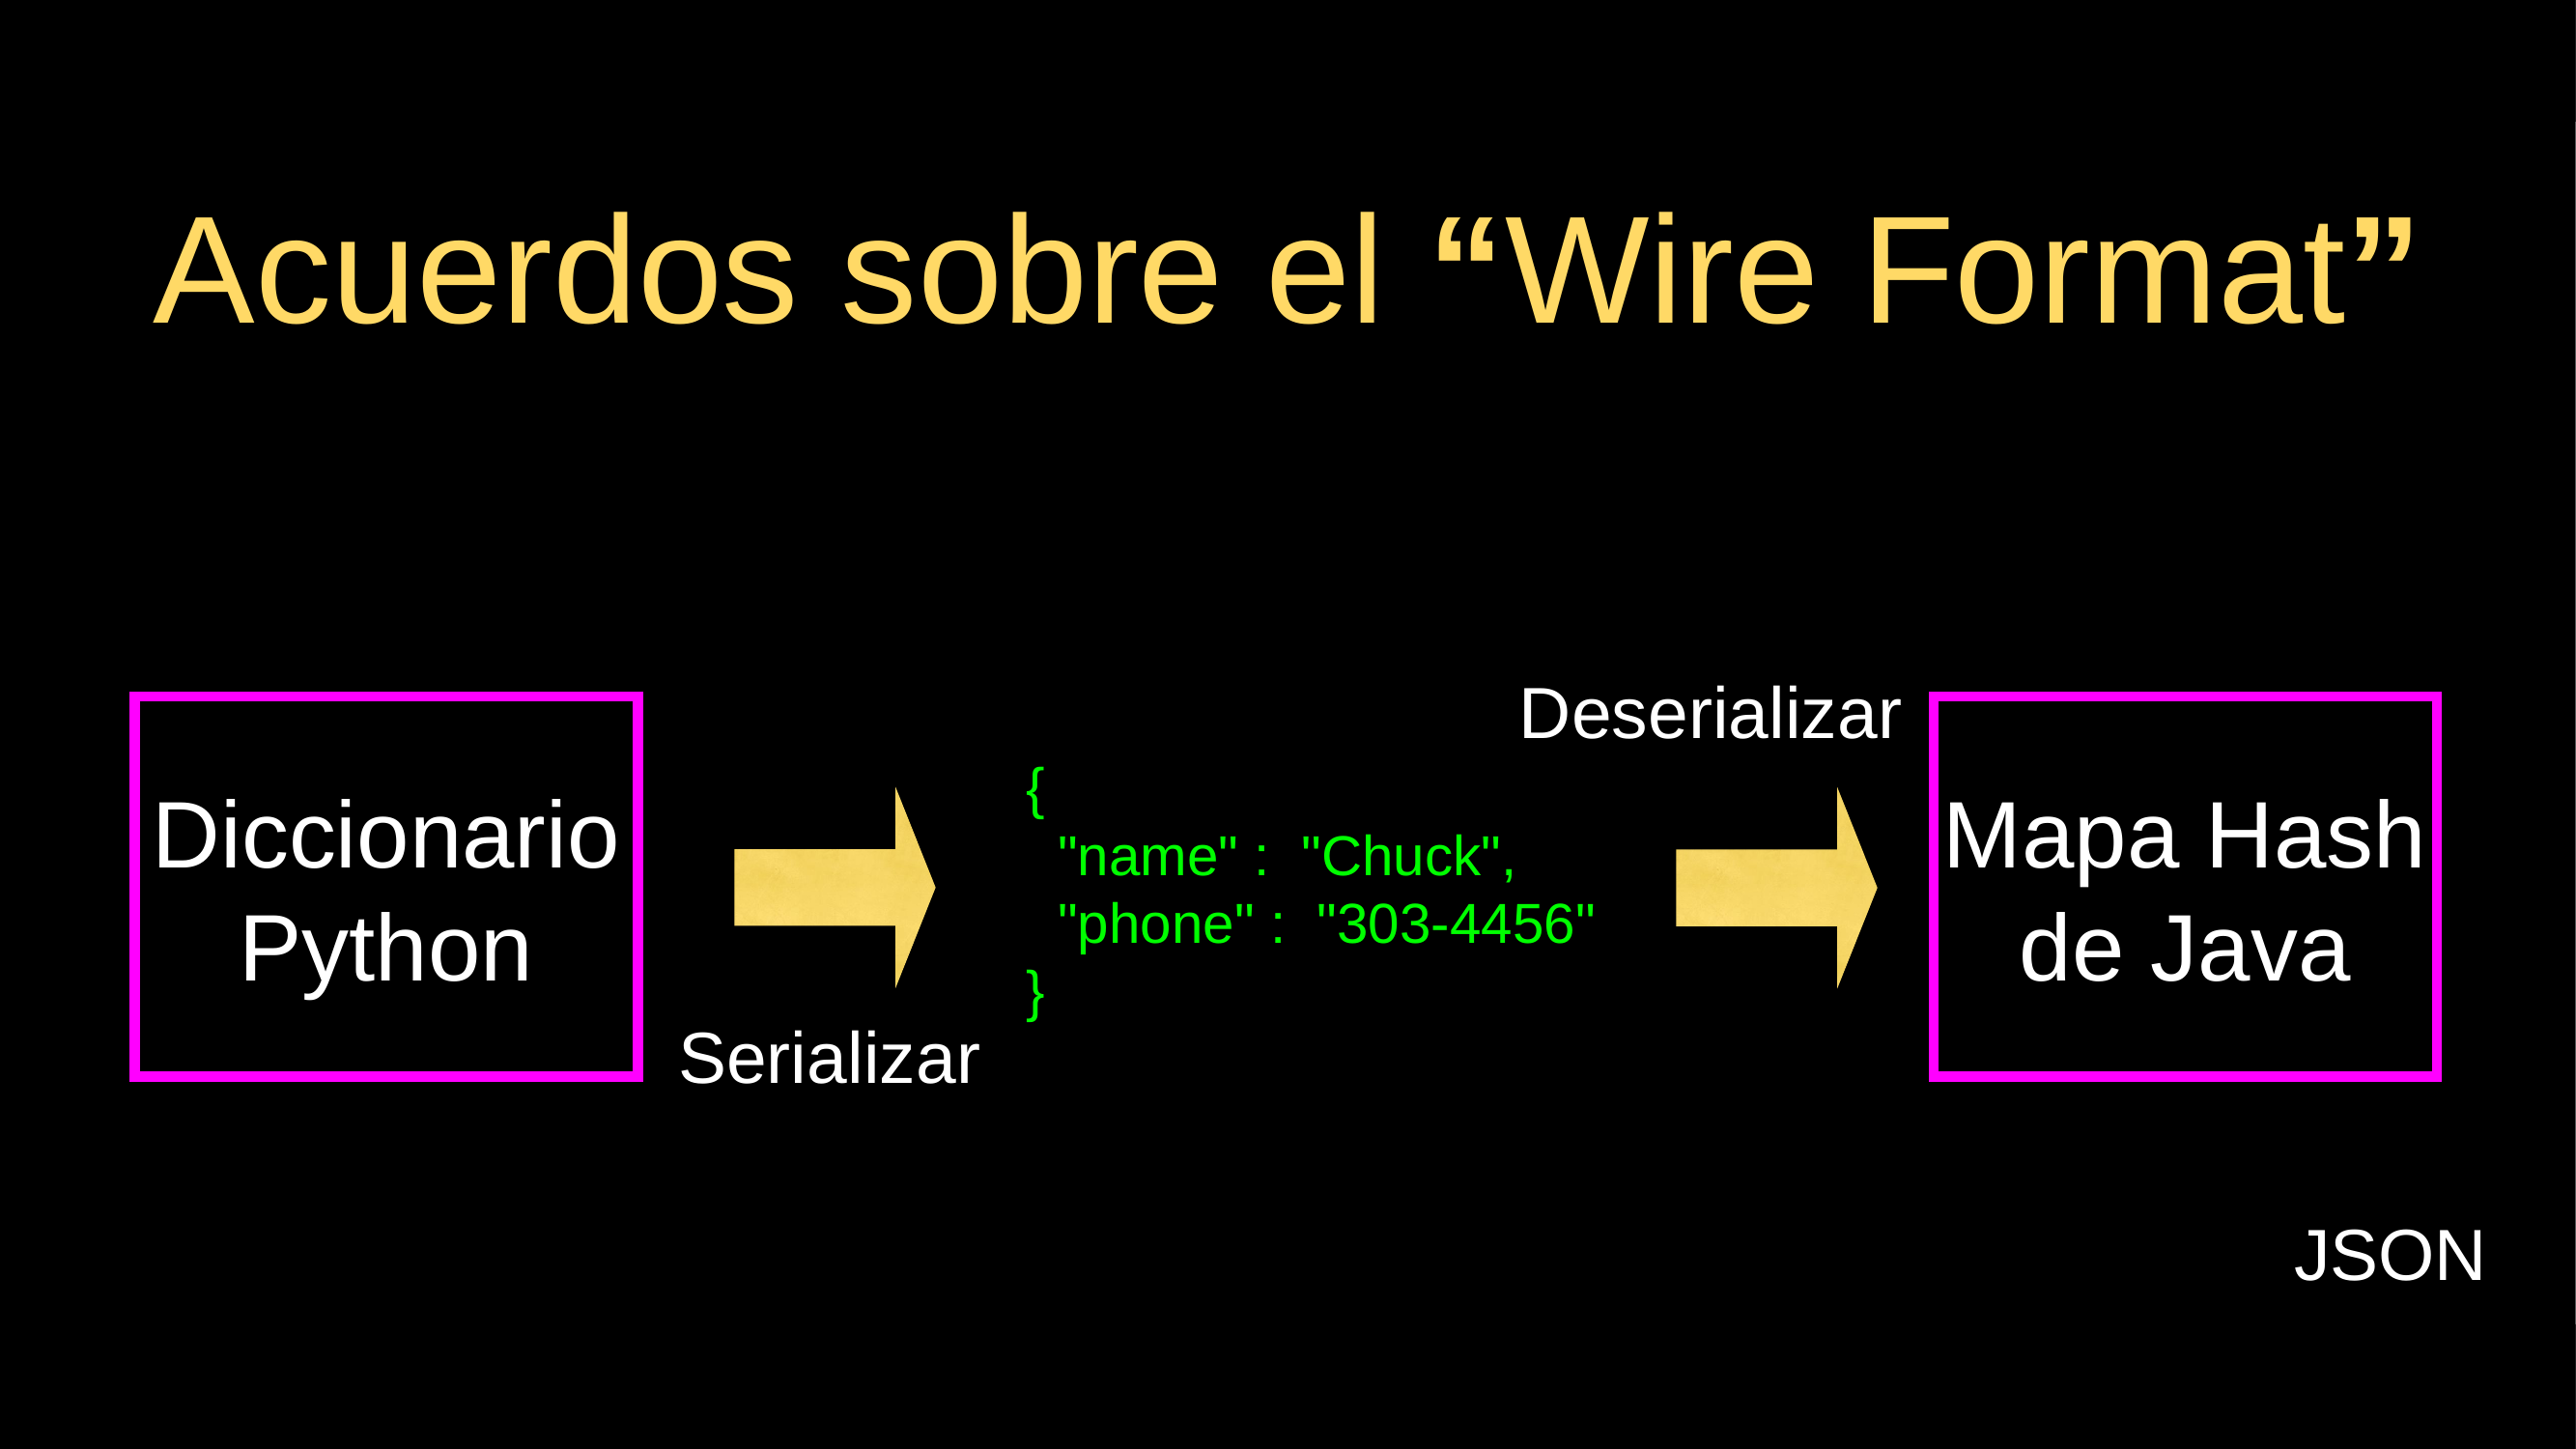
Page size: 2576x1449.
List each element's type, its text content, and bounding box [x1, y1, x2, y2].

text_box [734, 786, 936, 988]
text_box Mapa Hash de Java [1934, 696, 2437, 1077]
text_box { "name" : "Chuck", "phone" : "303-4456" } [1026, 570, 1677, 1203]
text_box Diccionario Python [134, 696, 638, 1077]
text_box [1676, 786, 1878, 989]
text_box Serializar [661, 1004, 998, 1103]
title Acuerdos sobre el “Wire Format” [0, 121, 2576, 403]
text_box Deserializar [1506, 660, 1915, 759]
text_box JSON [2269, 1202, 2512, 1301]
